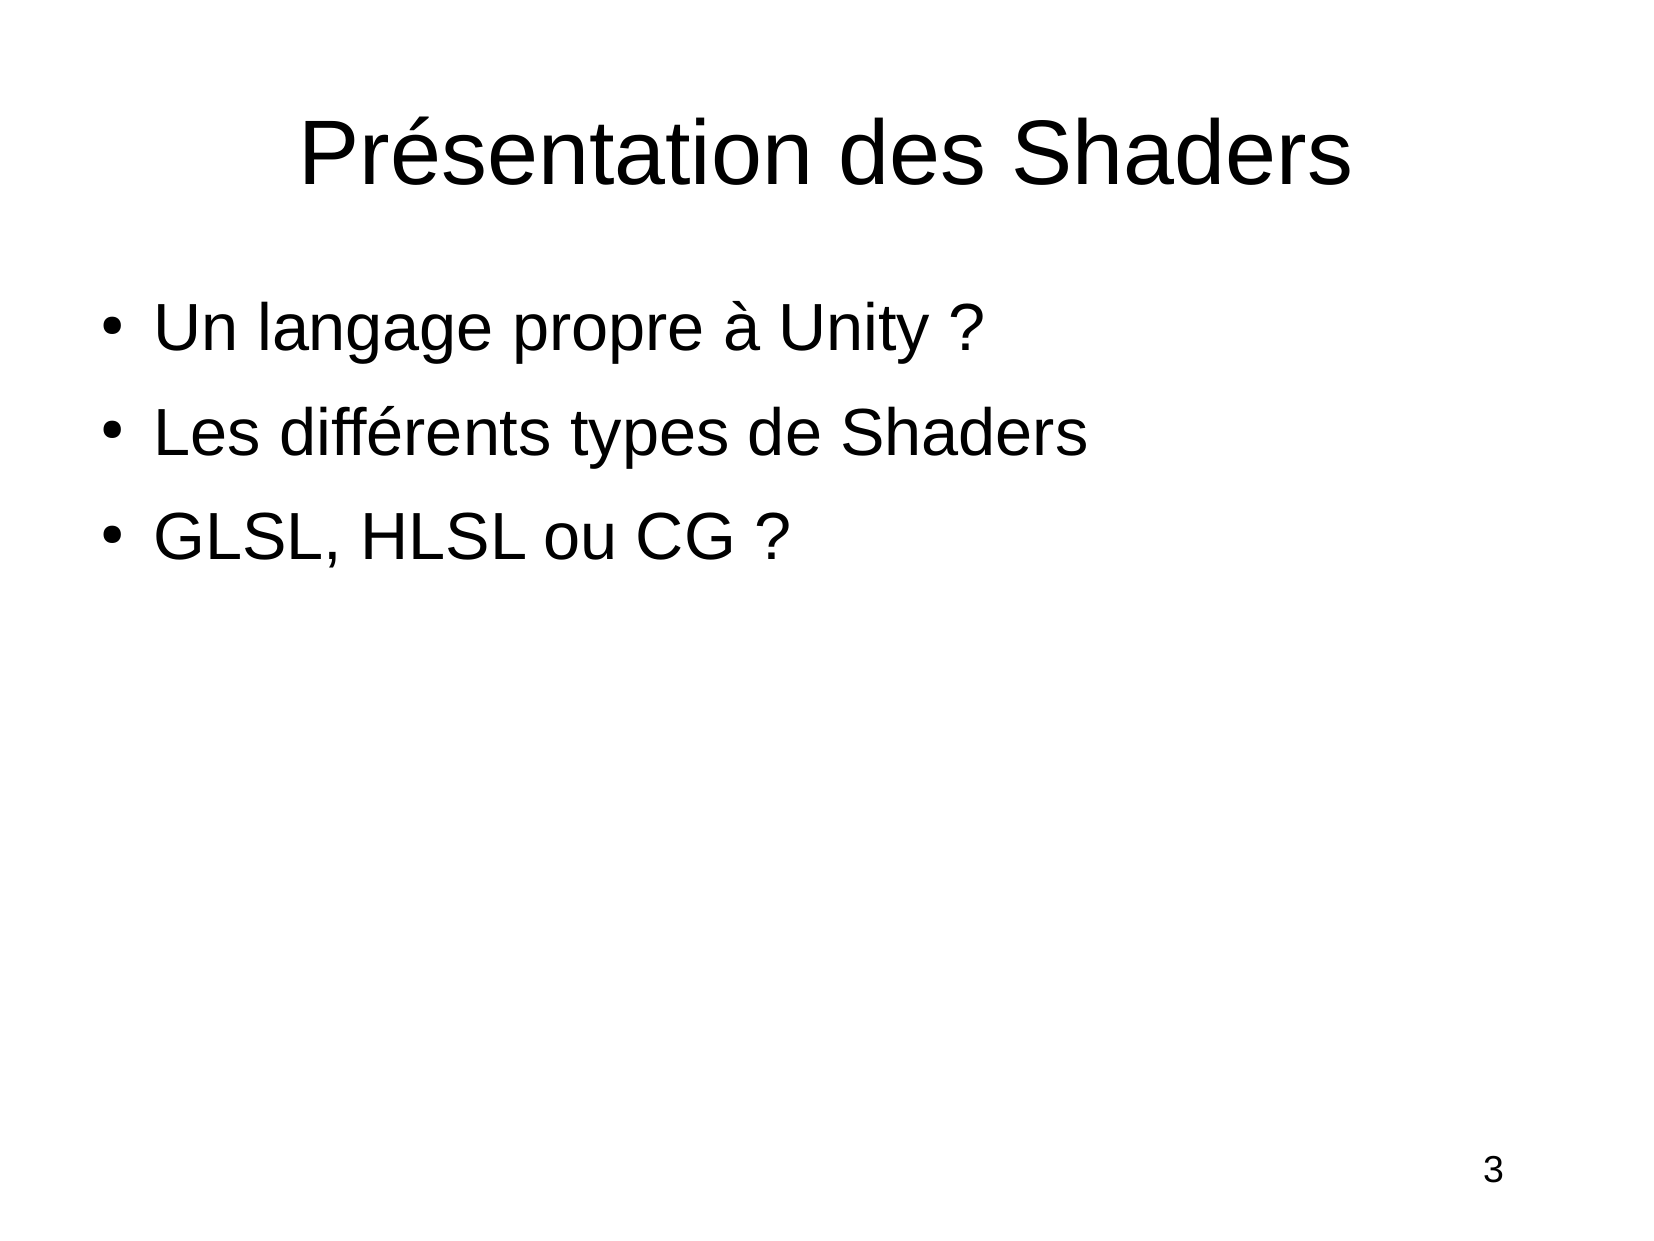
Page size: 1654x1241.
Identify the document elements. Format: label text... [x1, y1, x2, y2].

text_box <numéro> [1468, 1140, 1654, 1211]
title Présentation des Shaders [82, 49, 1571, 257]
list Un langage propre à Unity ? Les différents types de Shaders GLSL, HLSL ou CG ? [82, 290, 1571, 1010]
